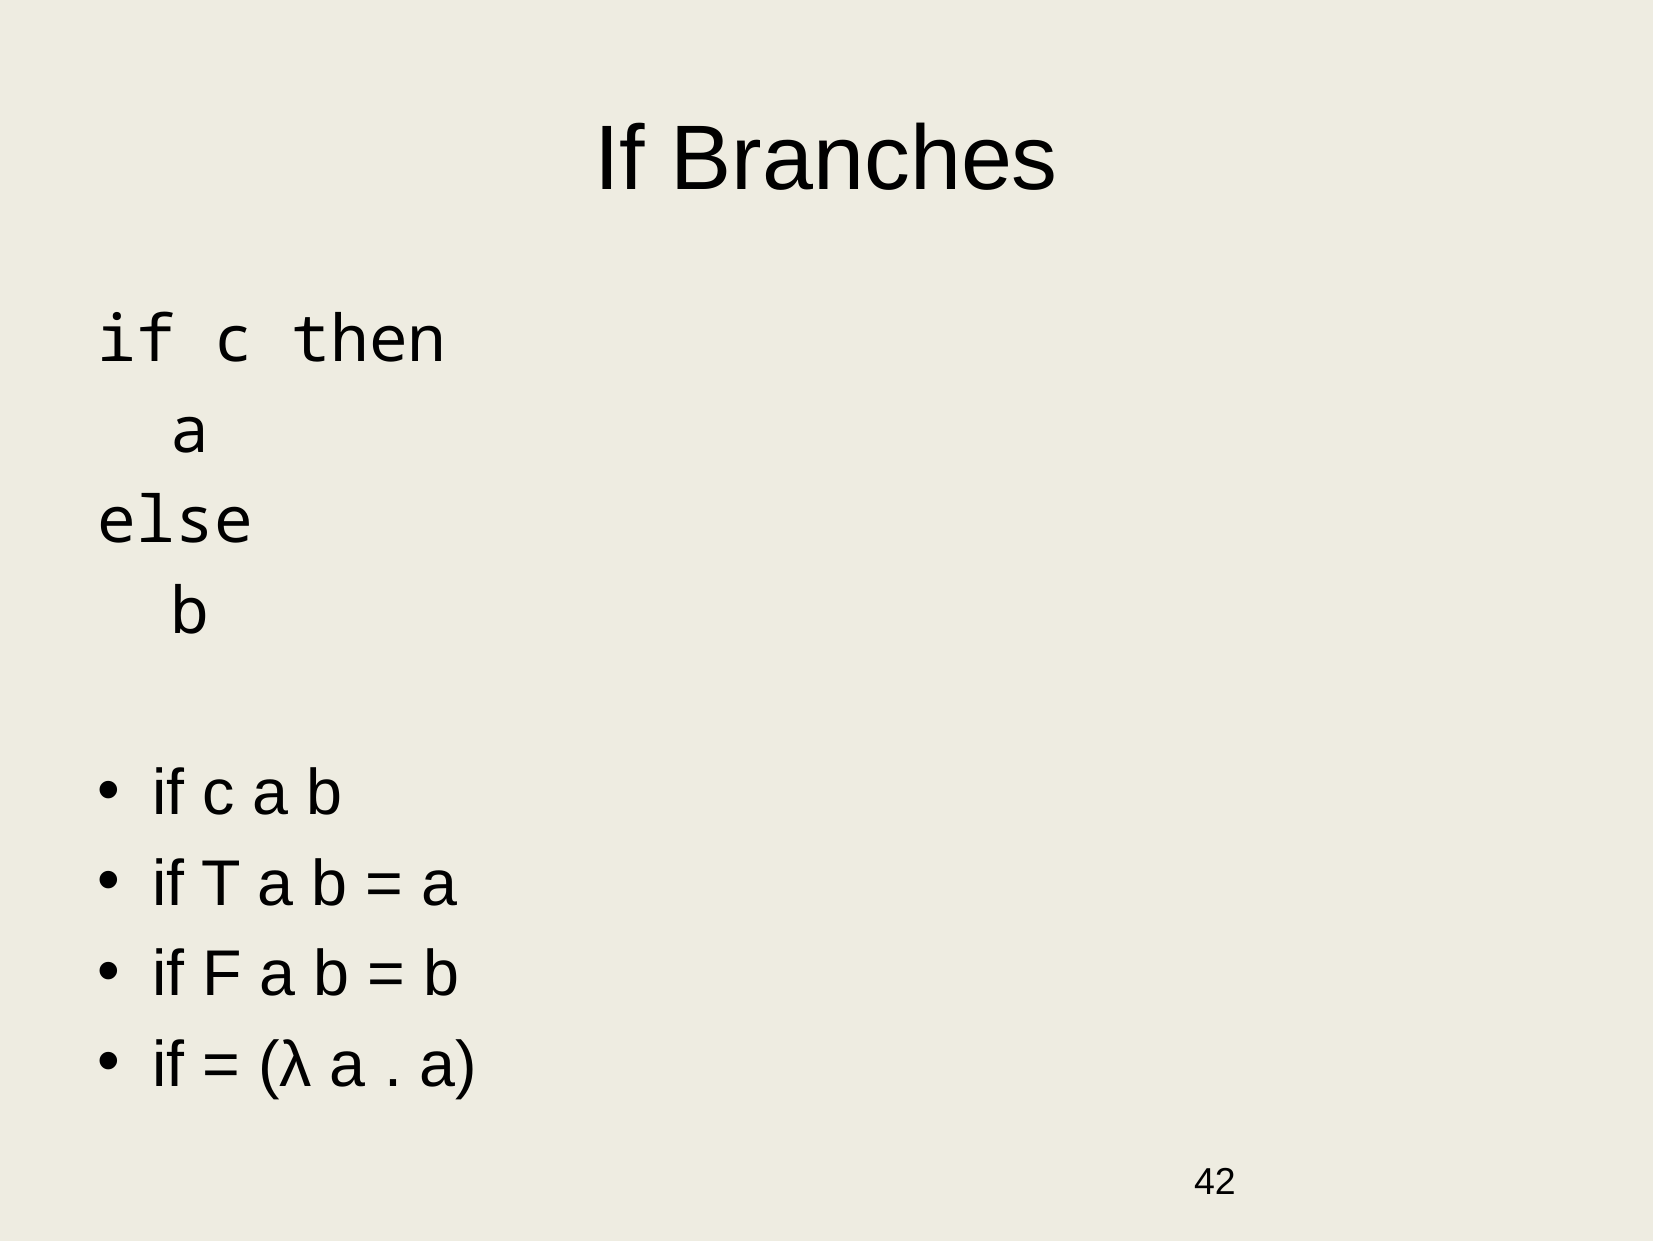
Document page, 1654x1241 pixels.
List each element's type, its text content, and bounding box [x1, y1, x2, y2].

slide_number <number> [1179, 1149, 1565, 1216]
list if c then a else b if c a b if T a b = a if F a b = b if = (λ a . a) [82, 289, 1571, 1109]
title If Branches [82, 49, 1571, 257]
